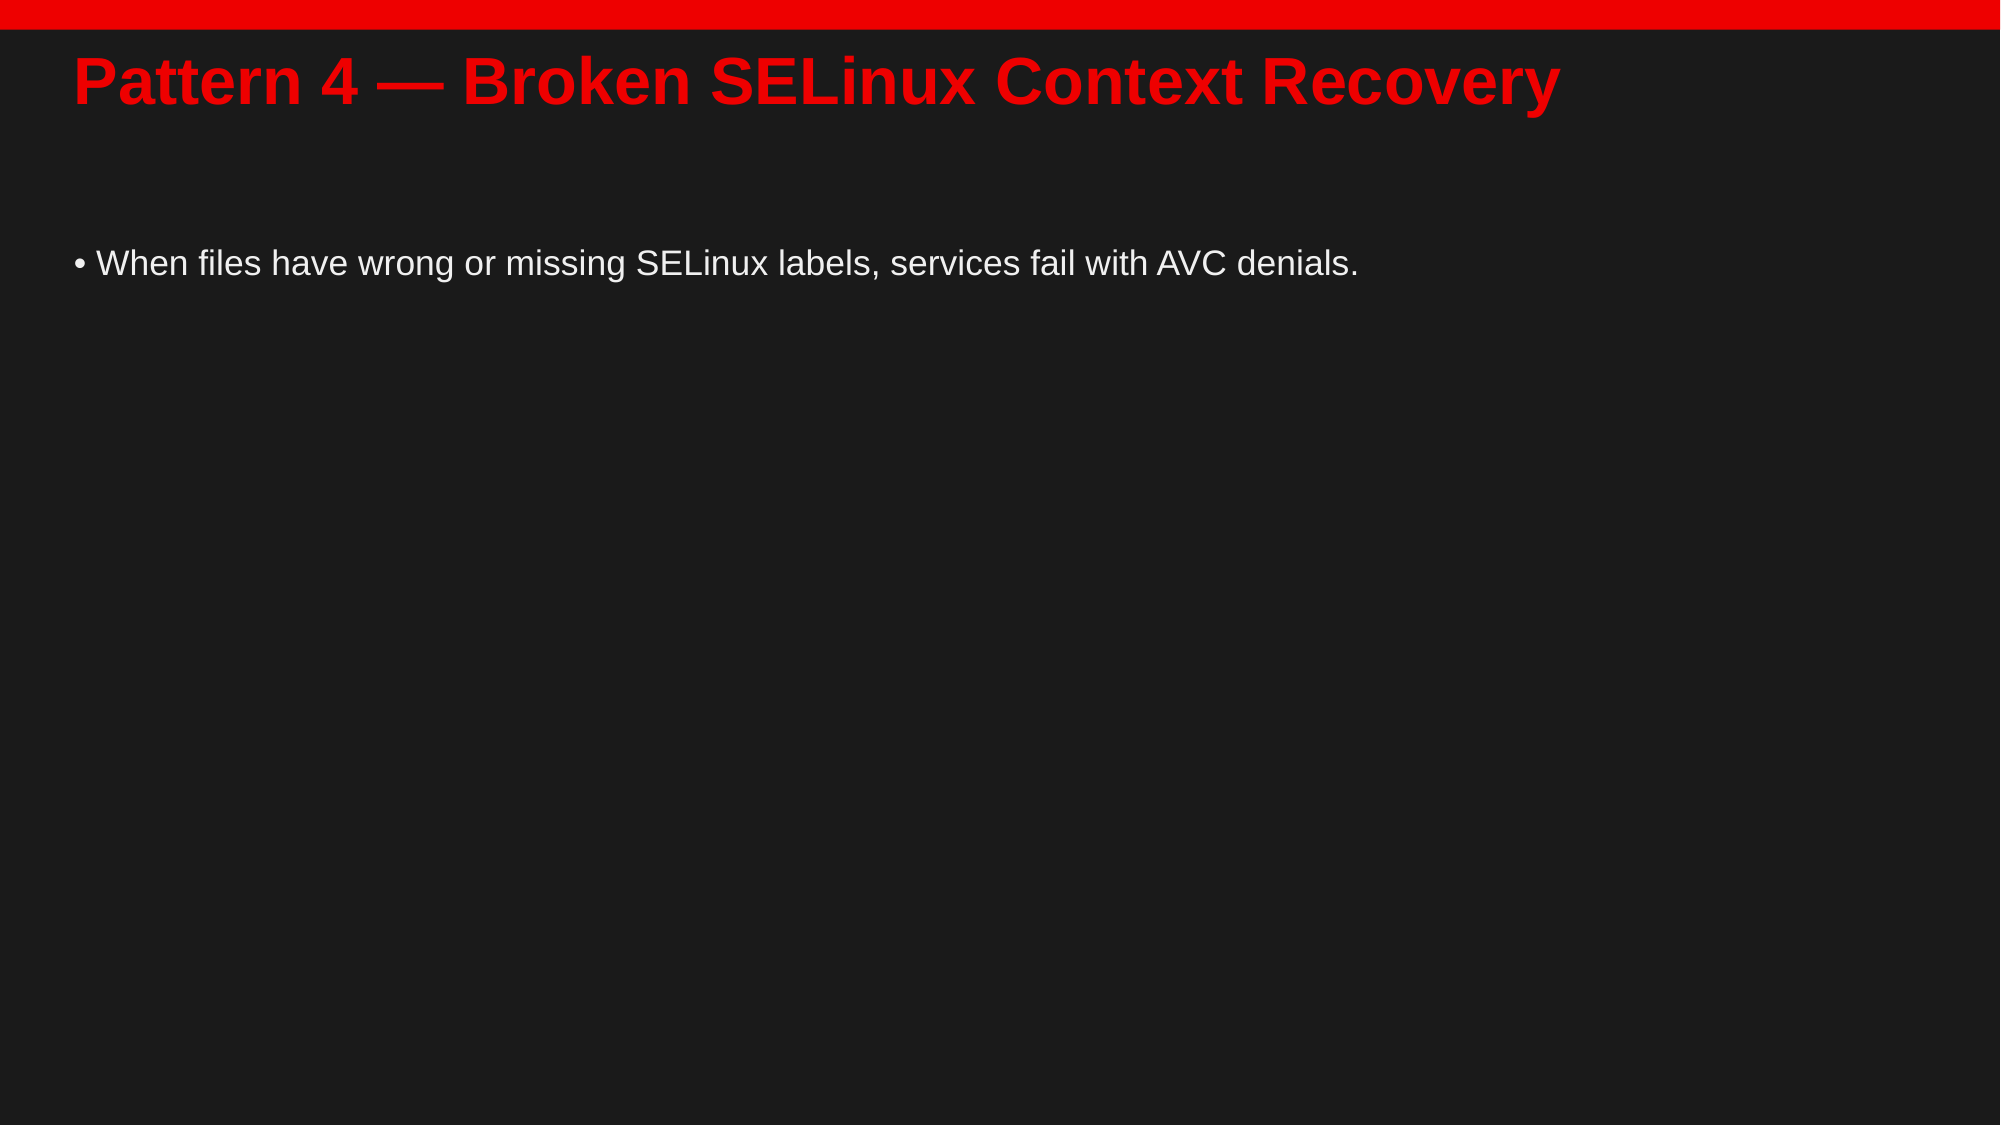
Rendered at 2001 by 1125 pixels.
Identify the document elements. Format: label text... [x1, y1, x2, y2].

text_box • When files have wrong or missing SELinux labels, services fail with AVC denials. [59, 236, 1942, 1037]
text_box [0, 0, 2001, 30]
text_box Pattern 4 — Broken SELinux Context Recovery [59, 36, 1942, 208]
